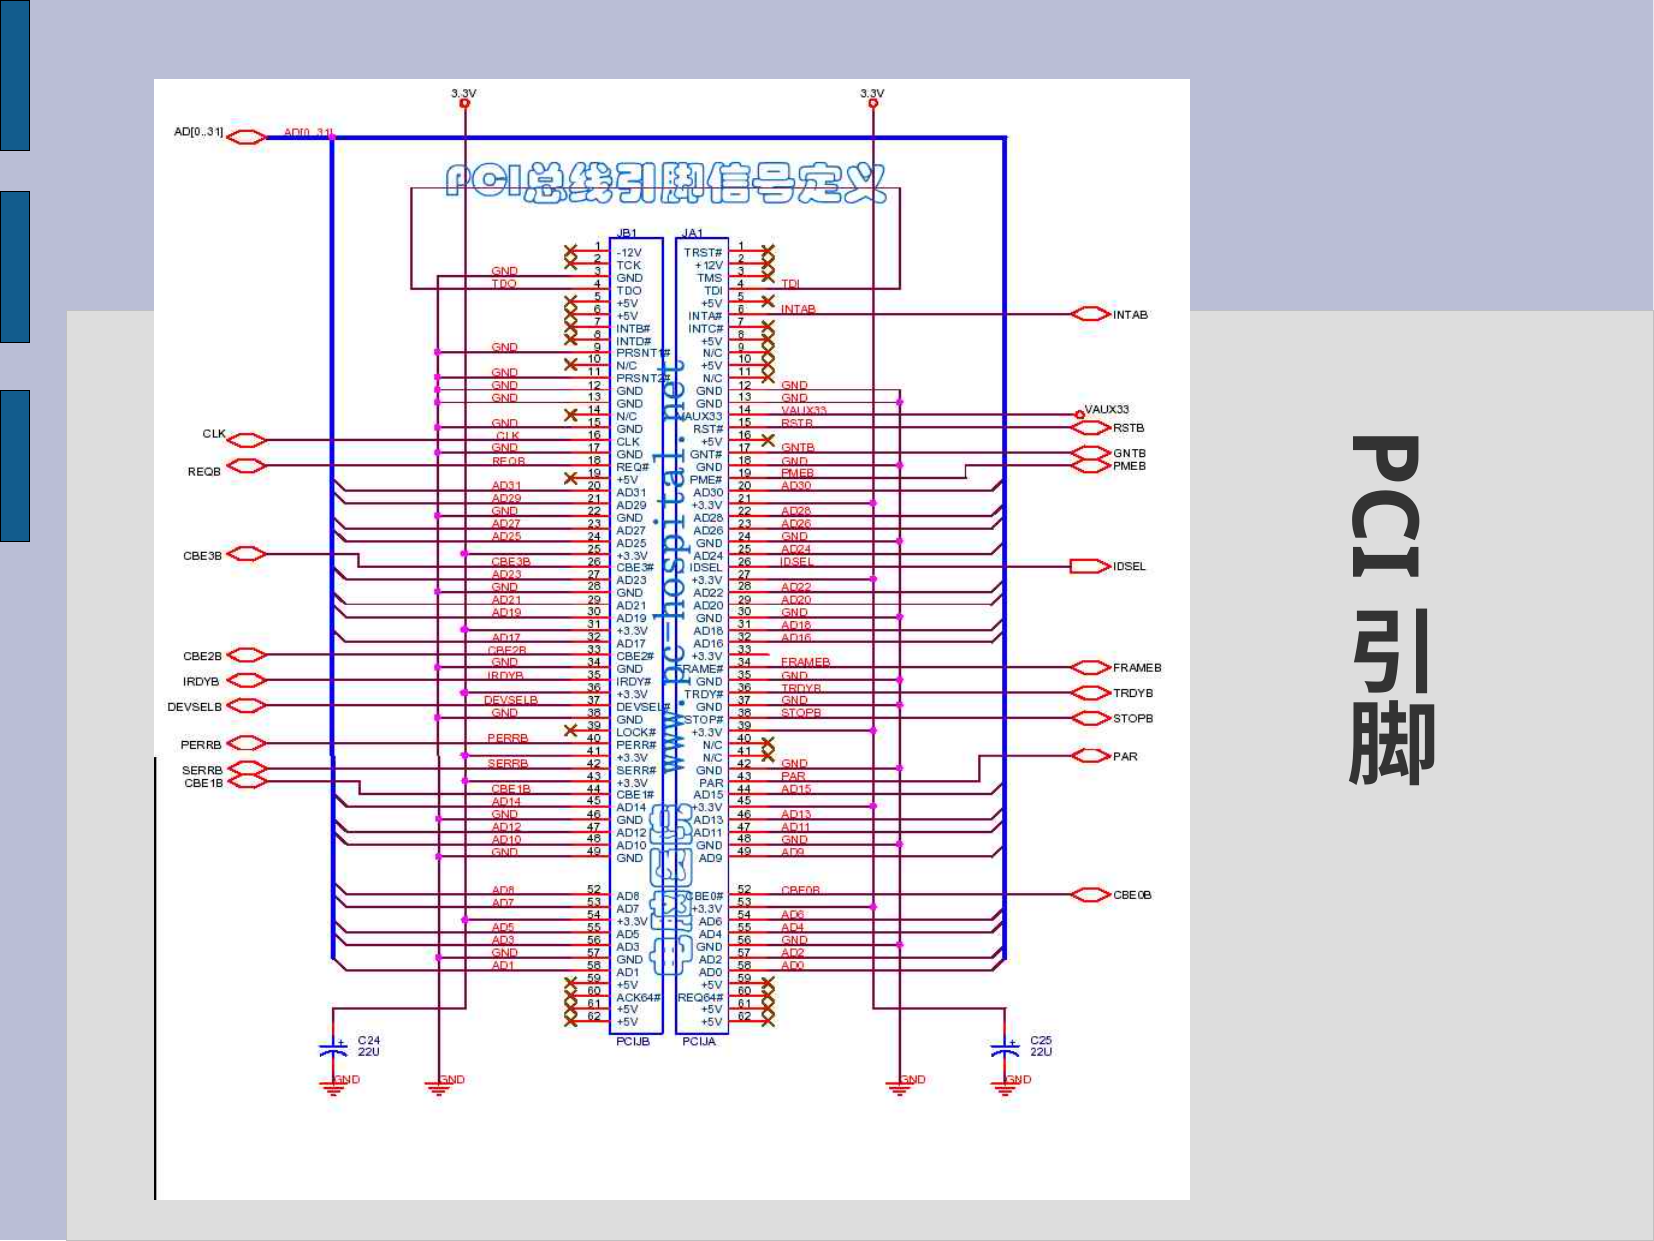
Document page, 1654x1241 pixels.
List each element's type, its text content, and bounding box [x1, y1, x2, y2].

title PCI引脚 [1326, 91, 1534, 1126]
picture [154, 79, 1190, 1200]
